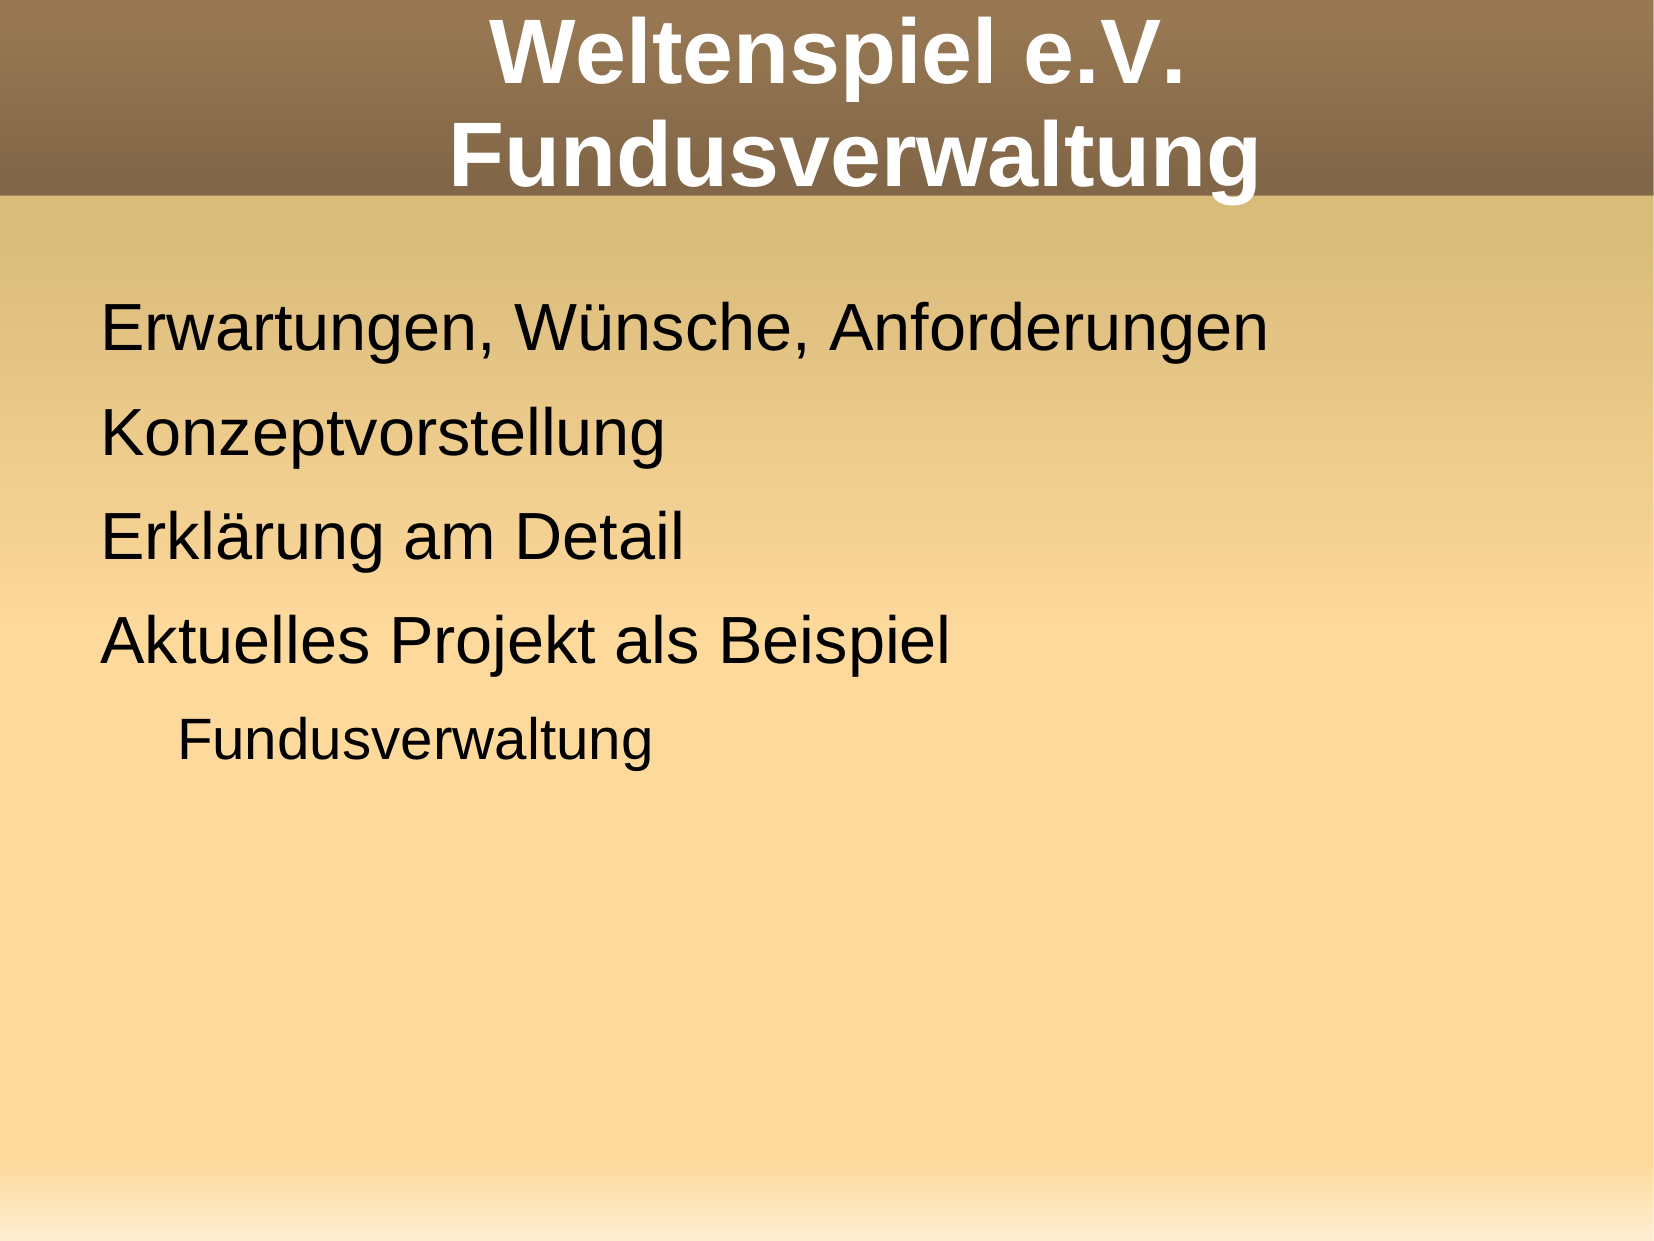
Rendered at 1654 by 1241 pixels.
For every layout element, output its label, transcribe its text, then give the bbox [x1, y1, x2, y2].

picture [0, 0, 1654, 1241]
title Weltenspiel e.V. Fundusverwaltung [76, 0, 1565, 211]
list Erwartungen, Wünsche, Anforderungen Konzeptvorstellung Erklärung am Detail Aktuelles Projekt als Beispiel Fundusverwaltung [82, 290, 1571, 1094]
text_box [383, 295, 562, 354]
